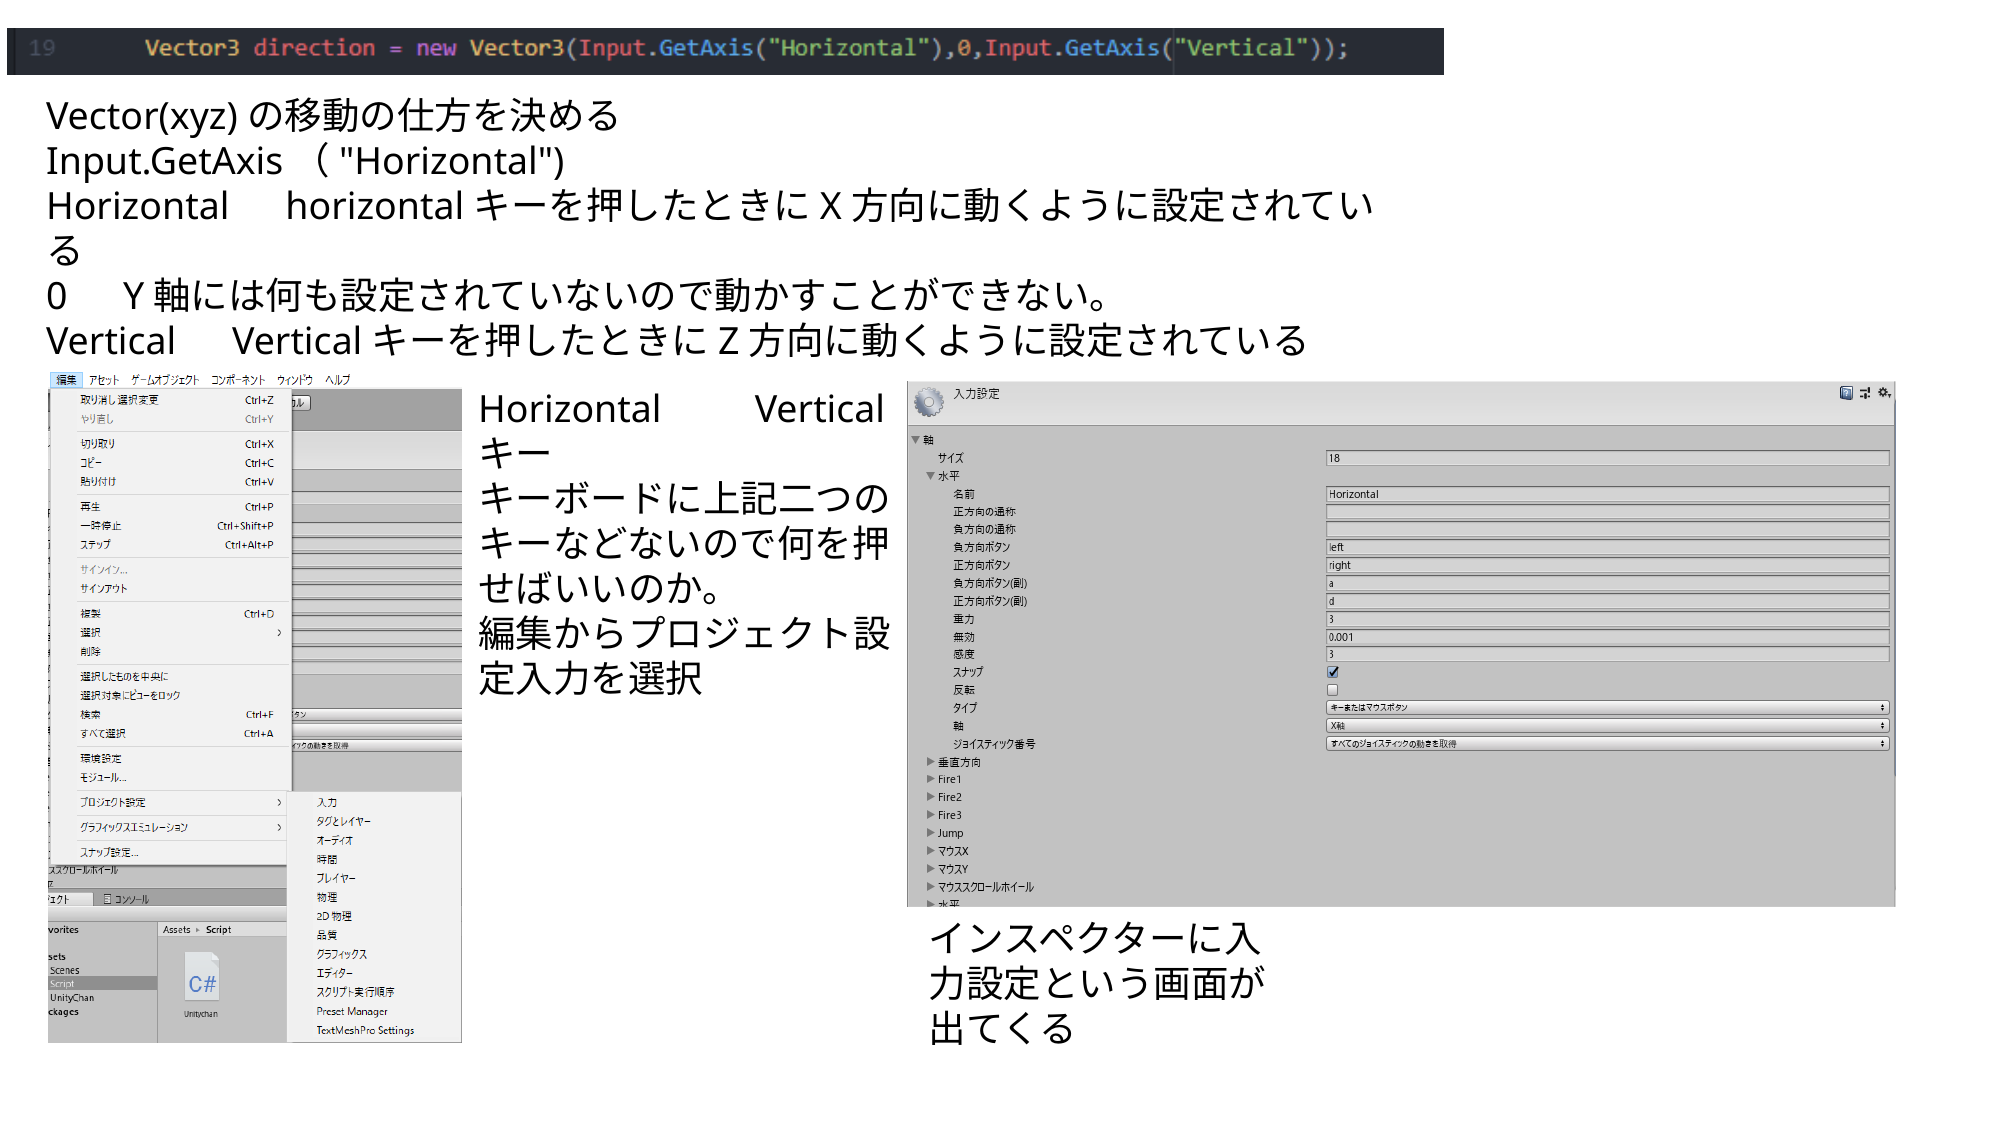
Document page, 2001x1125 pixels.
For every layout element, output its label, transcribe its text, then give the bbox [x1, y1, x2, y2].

text_box Vector(xyz)の移動の仕方を決める Input.GetAxis（"Horizontal") Horizontal horizontalキーを押したときにX方向に動くように設定されている 0 Y軸には何も設定されていないので動かすことができない。 Vertical Verticalキーを押したときにZ方向に動くように設定されている [31, 84, 1421, 418]
text_box インスペクターに入力設定という画面が出てくる [913, 907, 1300, 1125]
picture [907, 381, 1896, 907]
text_box Horizontal Verticalキー キーボードに上記二つのキーなどないので何を押せばいいのか。 編集からプロジェクト設定入力を選択 [463, 377, 908, 802]
picture [48, 367, 462, 1043]
picture [7, 28, 1444, 75]
